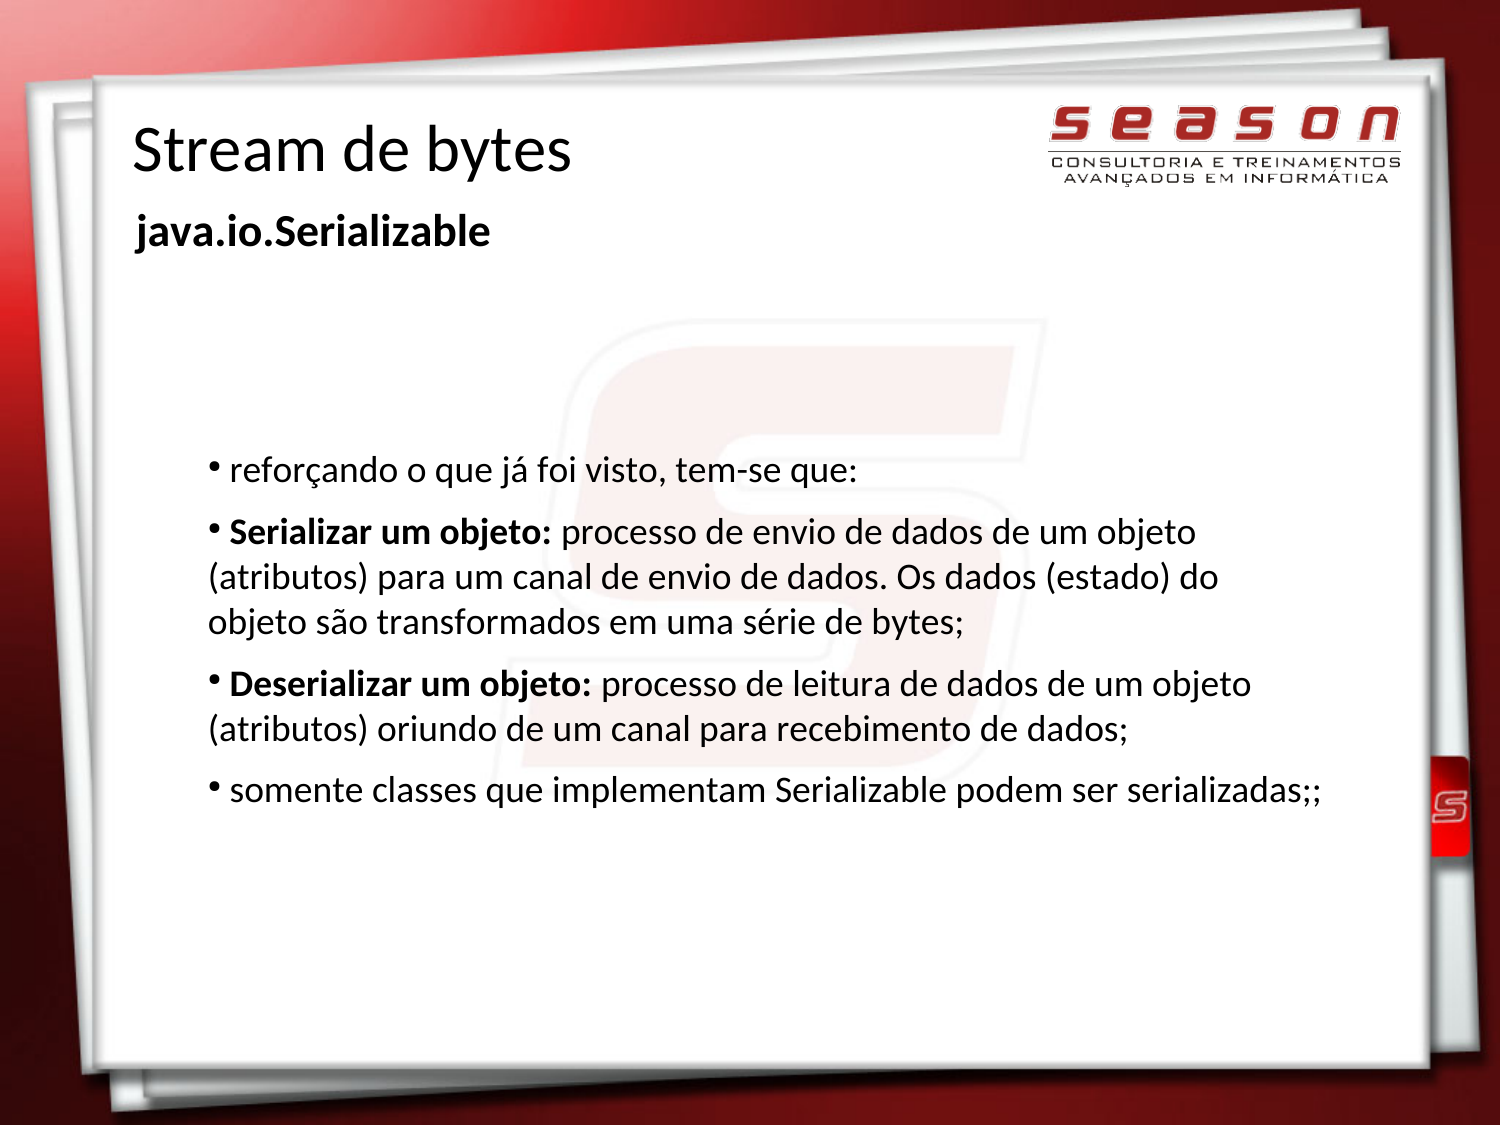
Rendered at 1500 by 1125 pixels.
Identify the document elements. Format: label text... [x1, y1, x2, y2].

text_box java.io.Serializable [119, 200, 1240, 256]
text_box reforçando o que já foi visto, tem-se que: Serializar um objeto: processo de envio de dados de um objeto (atributos) para um canal de envio de dados. Os dados (estado) do objeto são transformados em uma série de bytes; Deserializar um objeto: processo de leitura de dados de um objeto (atributos) oriundo de um canal para recebimento de dados; somente classes que implementam Serializable podem ser serializadas;; [207, 375, 1328, 880]
title Stream de bytes [118, 33, 1394, 257]
picture [0, 0, 1500, 1125]
